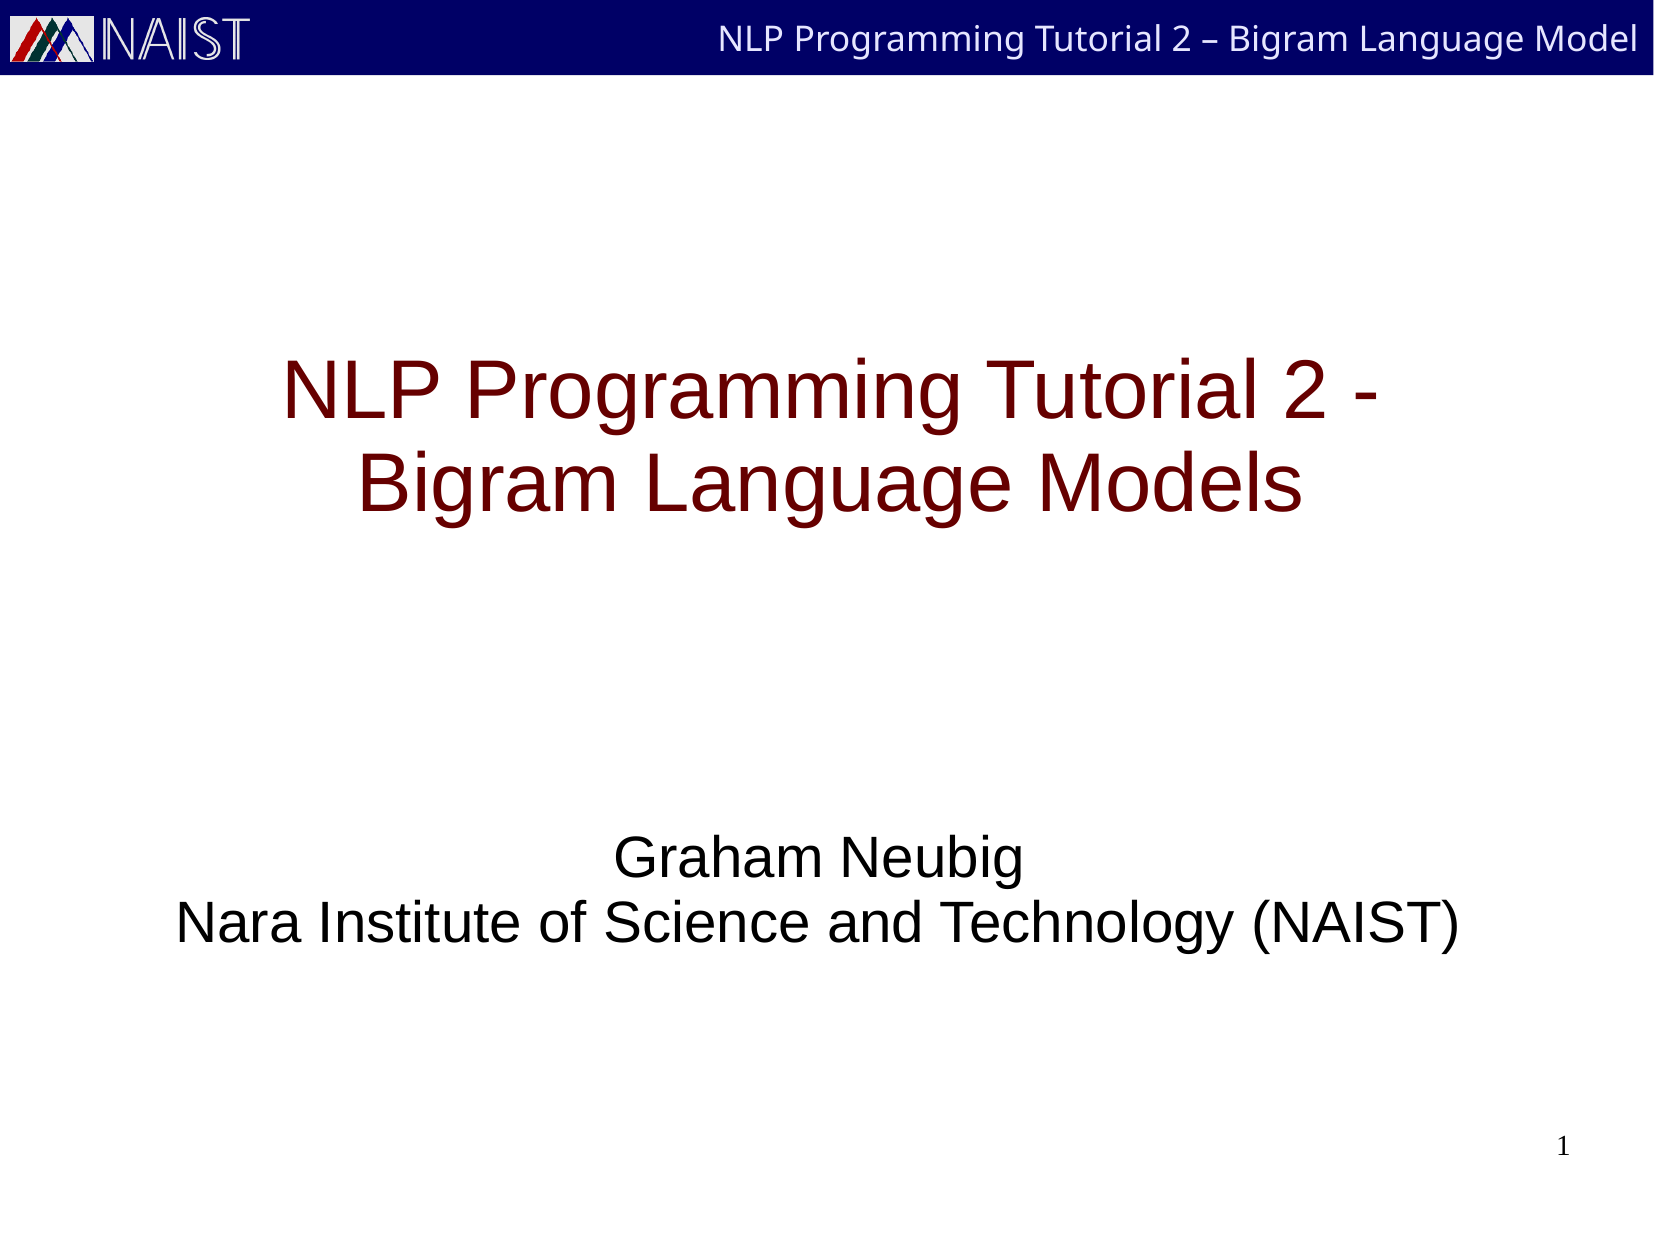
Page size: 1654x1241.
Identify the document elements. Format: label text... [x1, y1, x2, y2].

subtitle Graham Neubig Nara Institute of Science and Technology (NAIST) [75, 780, 1564, 999]
picture [10, 16, 94, 62]
picture [102, 17, 251, 60]
title NLP Programming Tutorial 2 - Bigram Language Models [86, 339, 1576, 533]
